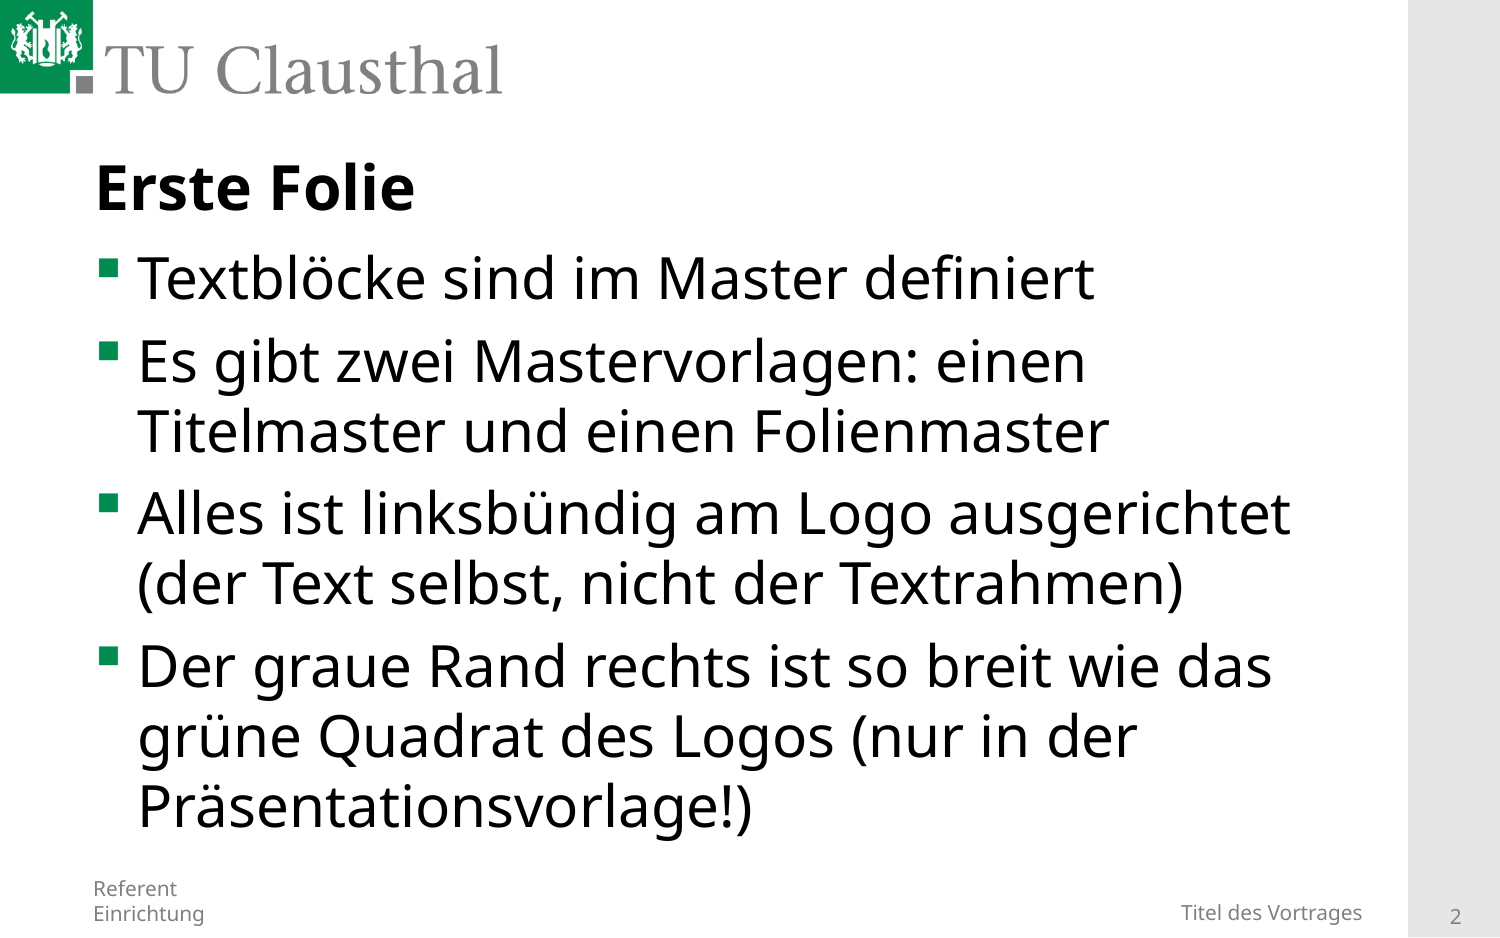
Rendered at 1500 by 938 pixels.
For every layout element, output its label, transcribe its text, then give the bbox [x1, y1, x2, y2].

list Textblöcke sind im Master definiert Es gibt zwei Mastervorlagen: einen Titelmaster und einen Folienmaster Alles ist linksbündig am Logo ausgerichtet (der Text selbst, nicht der Textrahmen) Der graue Rand rechts ist so breit wie das grüne Quadrat des Logos (nur in der Präsentationsvorlage!) [78, 233, 1379, 824]
title Erste Folie [79, 140, 1375, 220]
picture [0, 0, 502, 94]
